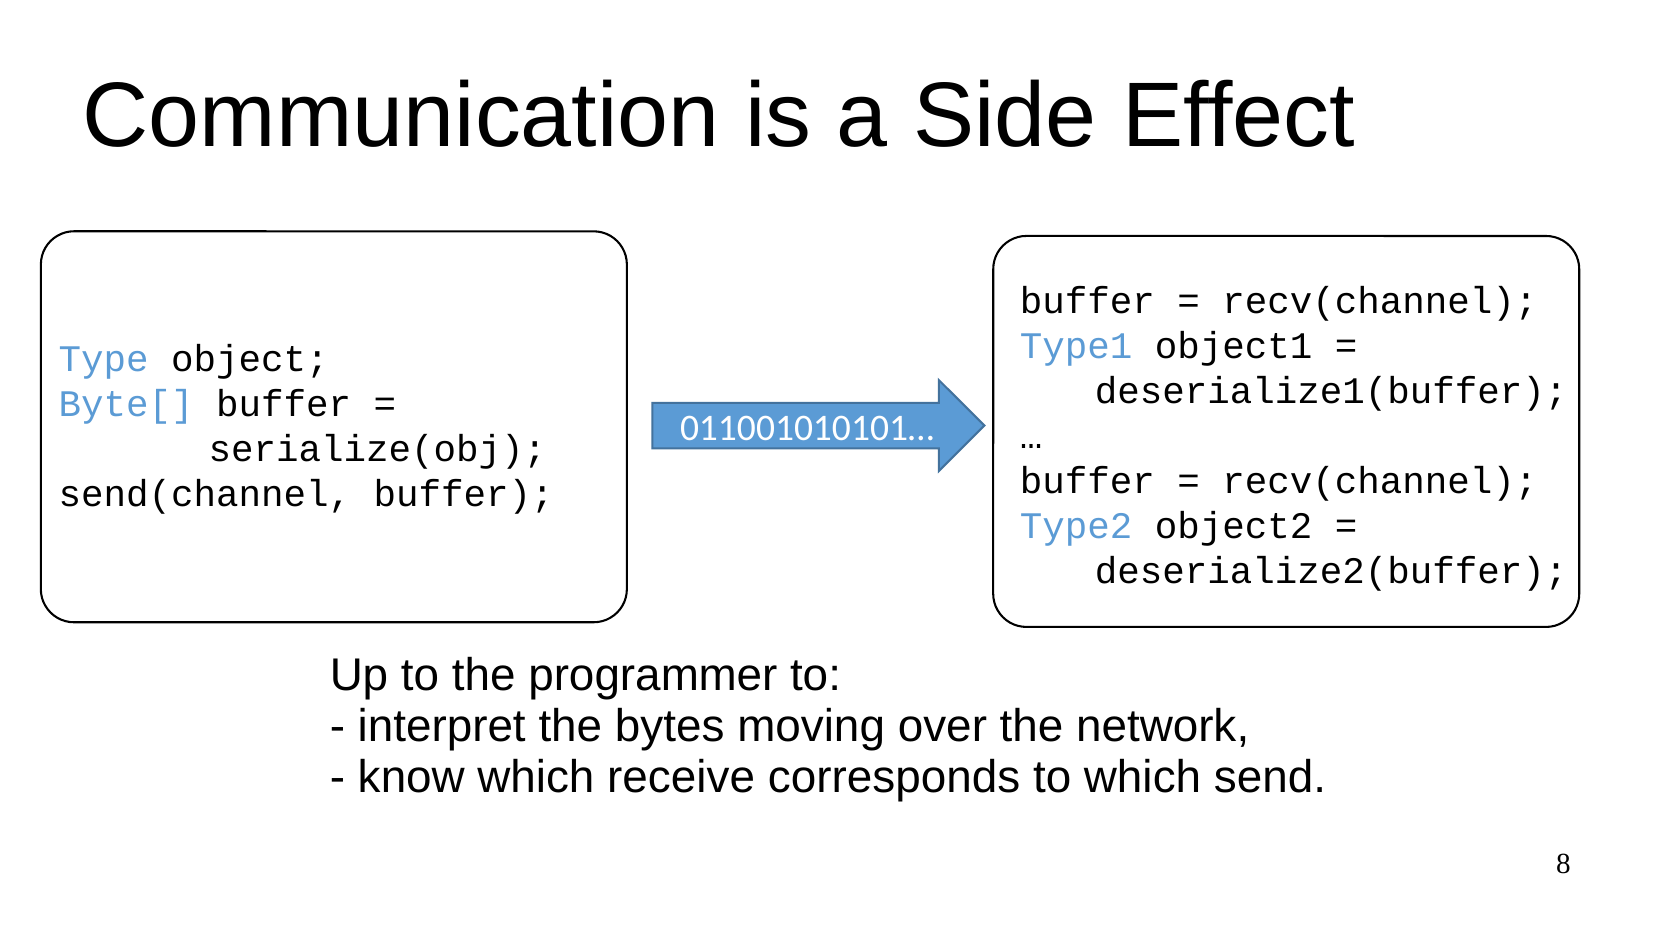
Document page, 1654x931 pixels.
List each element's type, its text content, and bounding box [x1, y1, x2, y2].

text_box [993, 235, 1580, 627]
text_box Type object; Byte[] buffer = serialize(obj); send(channel, buffer); [43, 326, 597, 522]
title Communication is a Side Effect [82, 37, 1571, 193]
text_box 011001010101… [652, 380, 985, 472]
text_box Up to the programmer to: - interpret the bytes moving over the network, - know which receive corresponds to which send. [315, 641, 1342, 811]
text_box [40, 231, 627, 623]
text_box buffer = recv(channel); Type1 object1 = deserialize1(buffer); … buffer = recv(channel); Type2 object2 = deserialize2(buffer); [1005, 269, 1591, 599]
